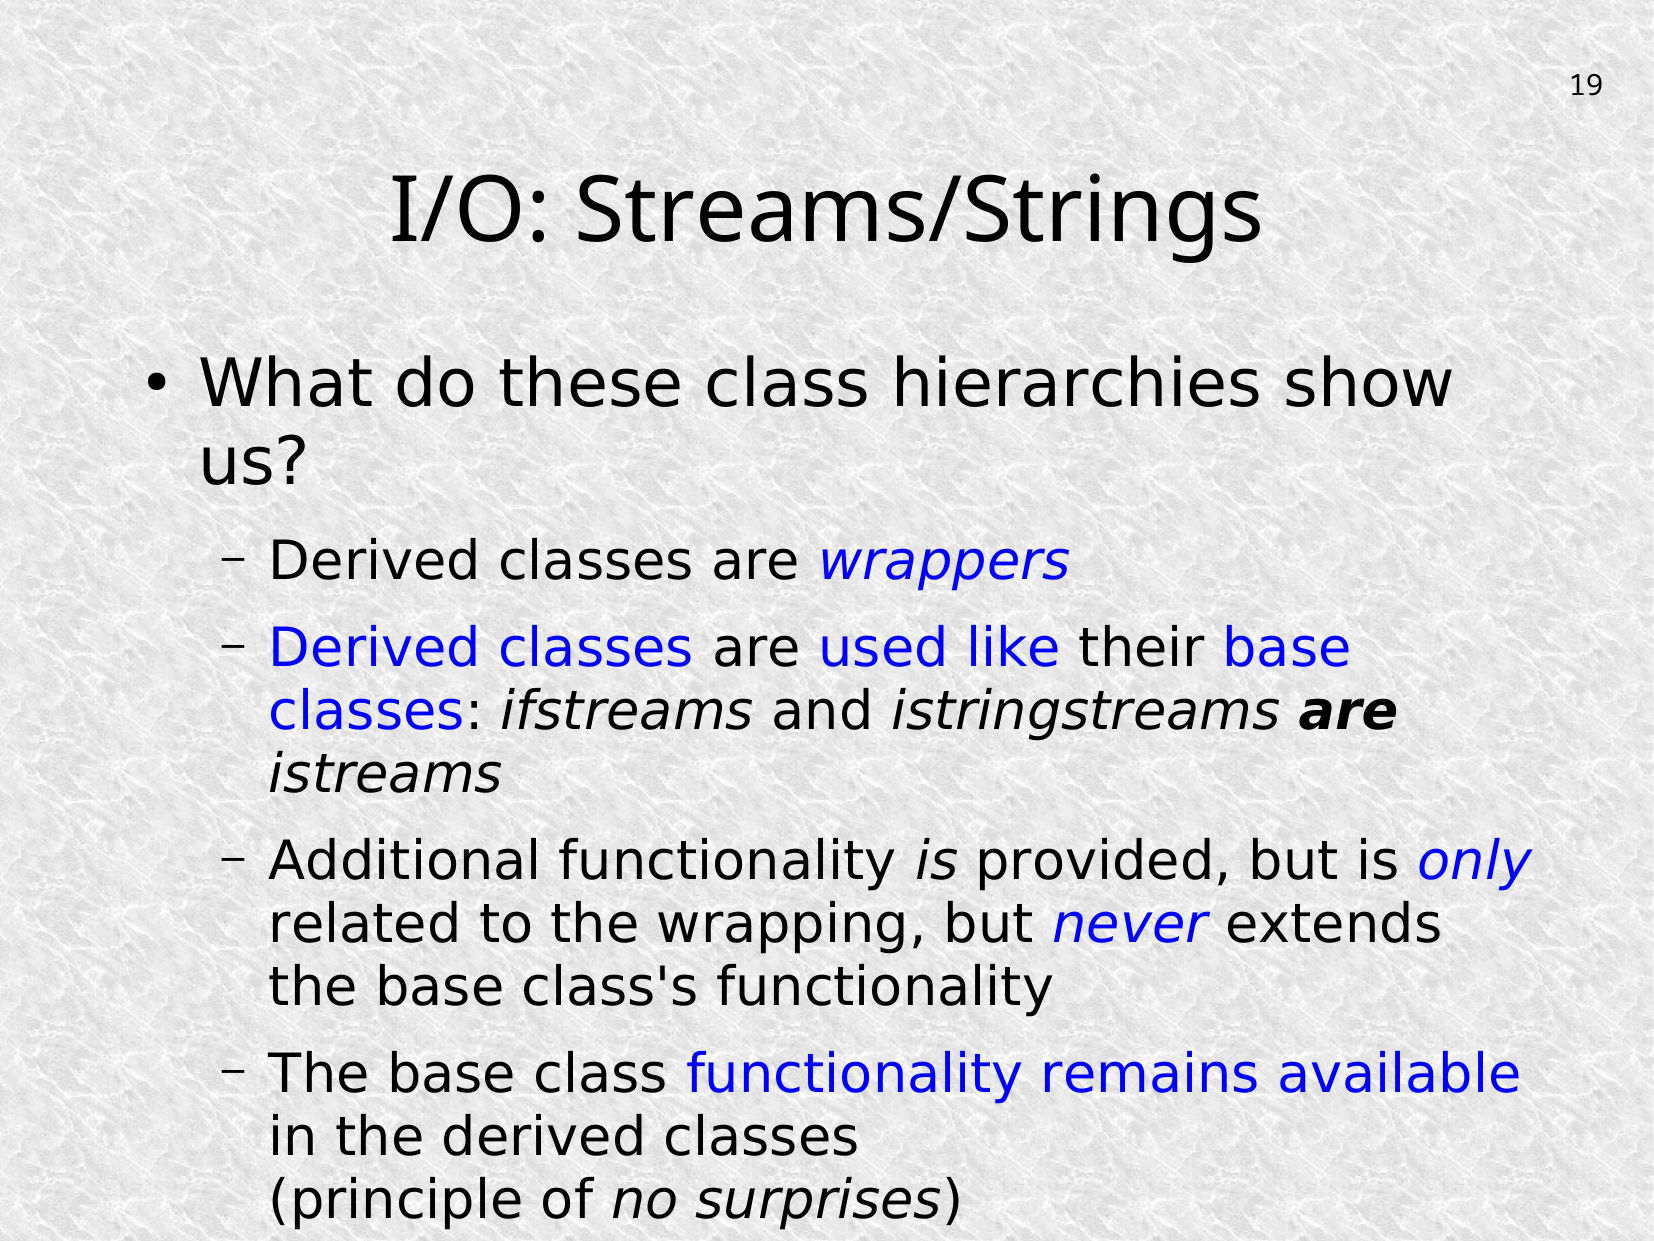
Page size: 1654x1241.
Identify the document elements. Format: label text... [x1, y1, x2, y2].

list What do these class hierarchies show us? Derived classes are wrappers Derived classes are used like their base classes: ifstreams and istringstreams are istreams Additional functionality is provided, but is only related to the wrapping, but never extends the base class's functionality The base class functionality remains available in the derived classes (principle of no surprises) [127, 344, 1540, 1231]
title I/O: Streams/Strings [121, 102, 1534, 311]
picture [0, 0, 1654, 1241]
